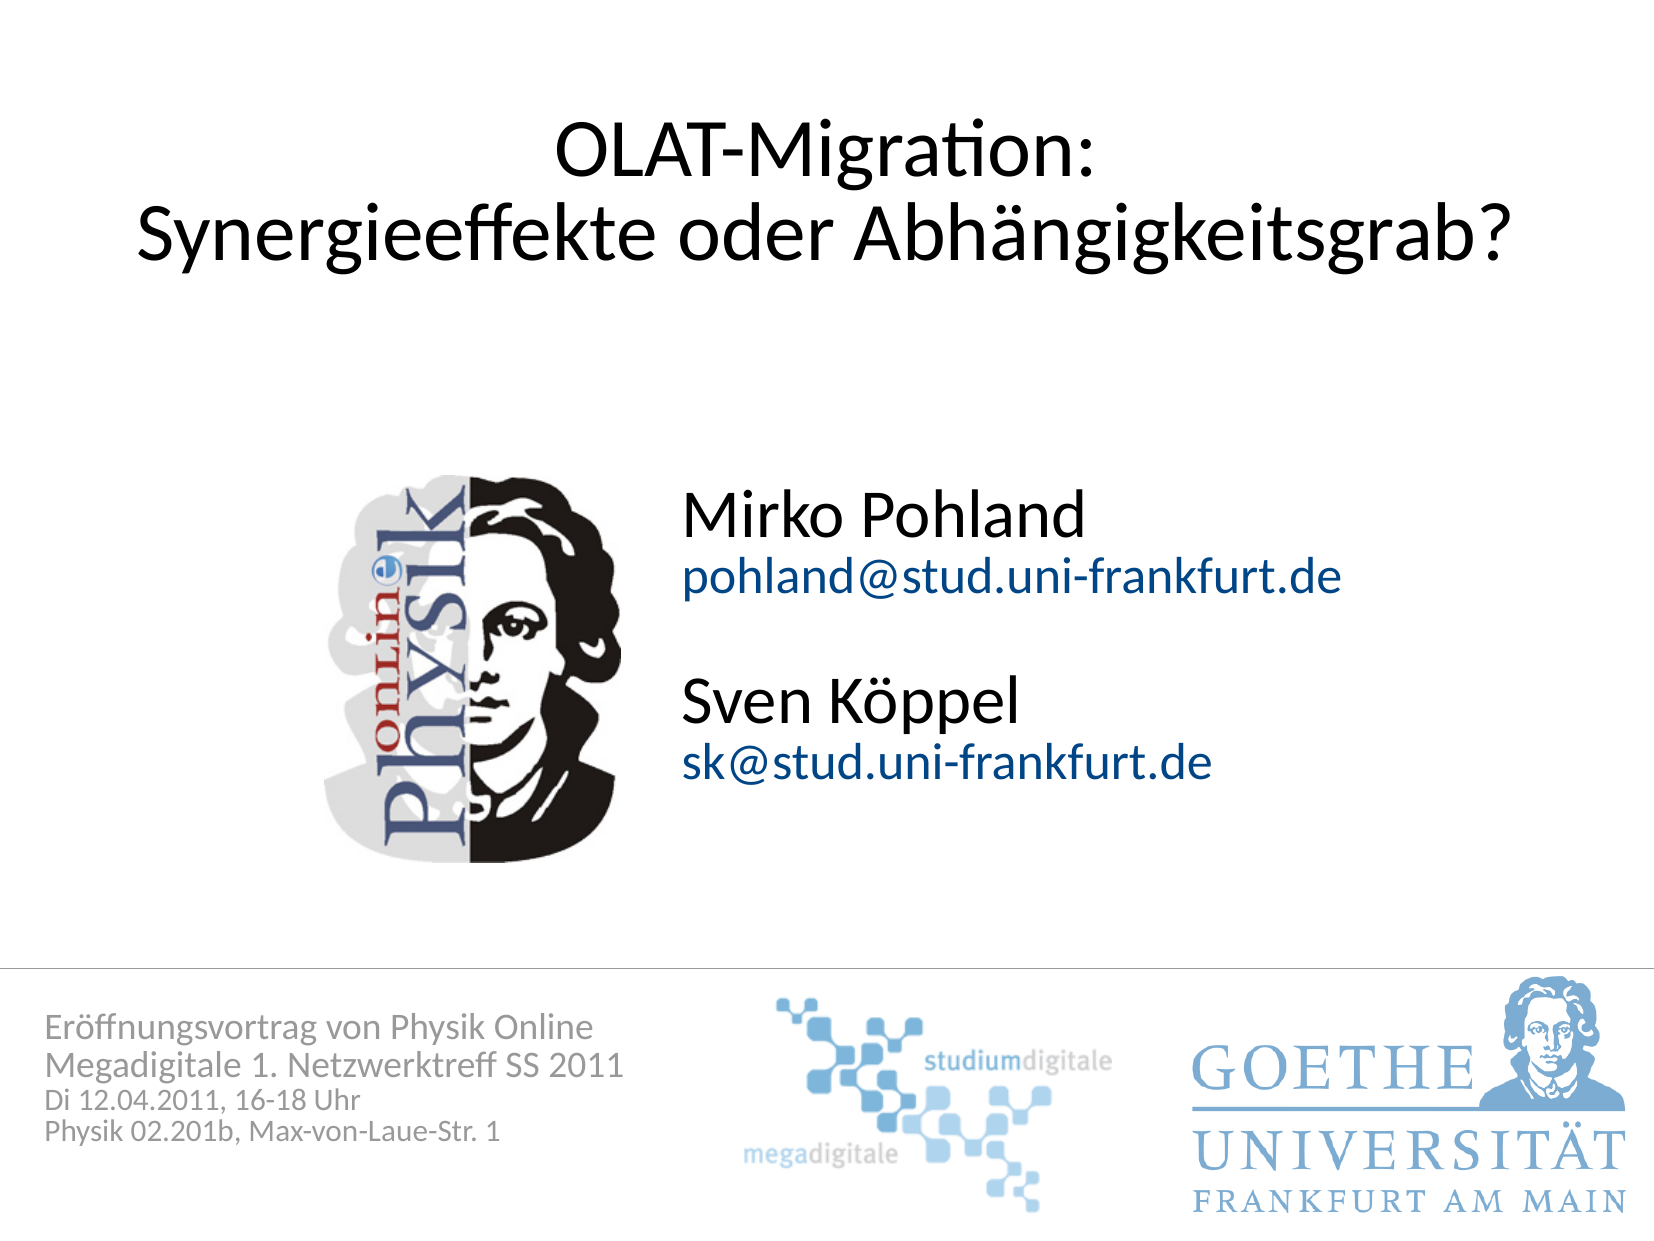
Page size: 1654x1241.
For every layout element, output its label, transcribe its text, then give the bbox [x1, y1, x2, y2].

picture [744, 988, 1112, 1223]
text_box Eröffnungsvortrag von Physik Online Megadigitale 1. Netzwerktreff SS 2011 Di 12.04.2011, 16-18 Uhr Physik 02.201b, Max-von-Laue-Str. 1 [29, 1003, 709, 1187]
text_box OLAT-Migration: Synergieeffekte oder Abhängigkeitsgrab? [121, 107, 1533, 325]
text_box Mirko Pohland pohland@stud.uni-frankfurt.de [666, 478, 1359, 641]
picture [1187, 970, 1630, 1216]
picture [324, 475, 621, 863]
text_box Sven Köppel sk@stud.uni-frankfurt.de [666, 664, 1229, 827]
